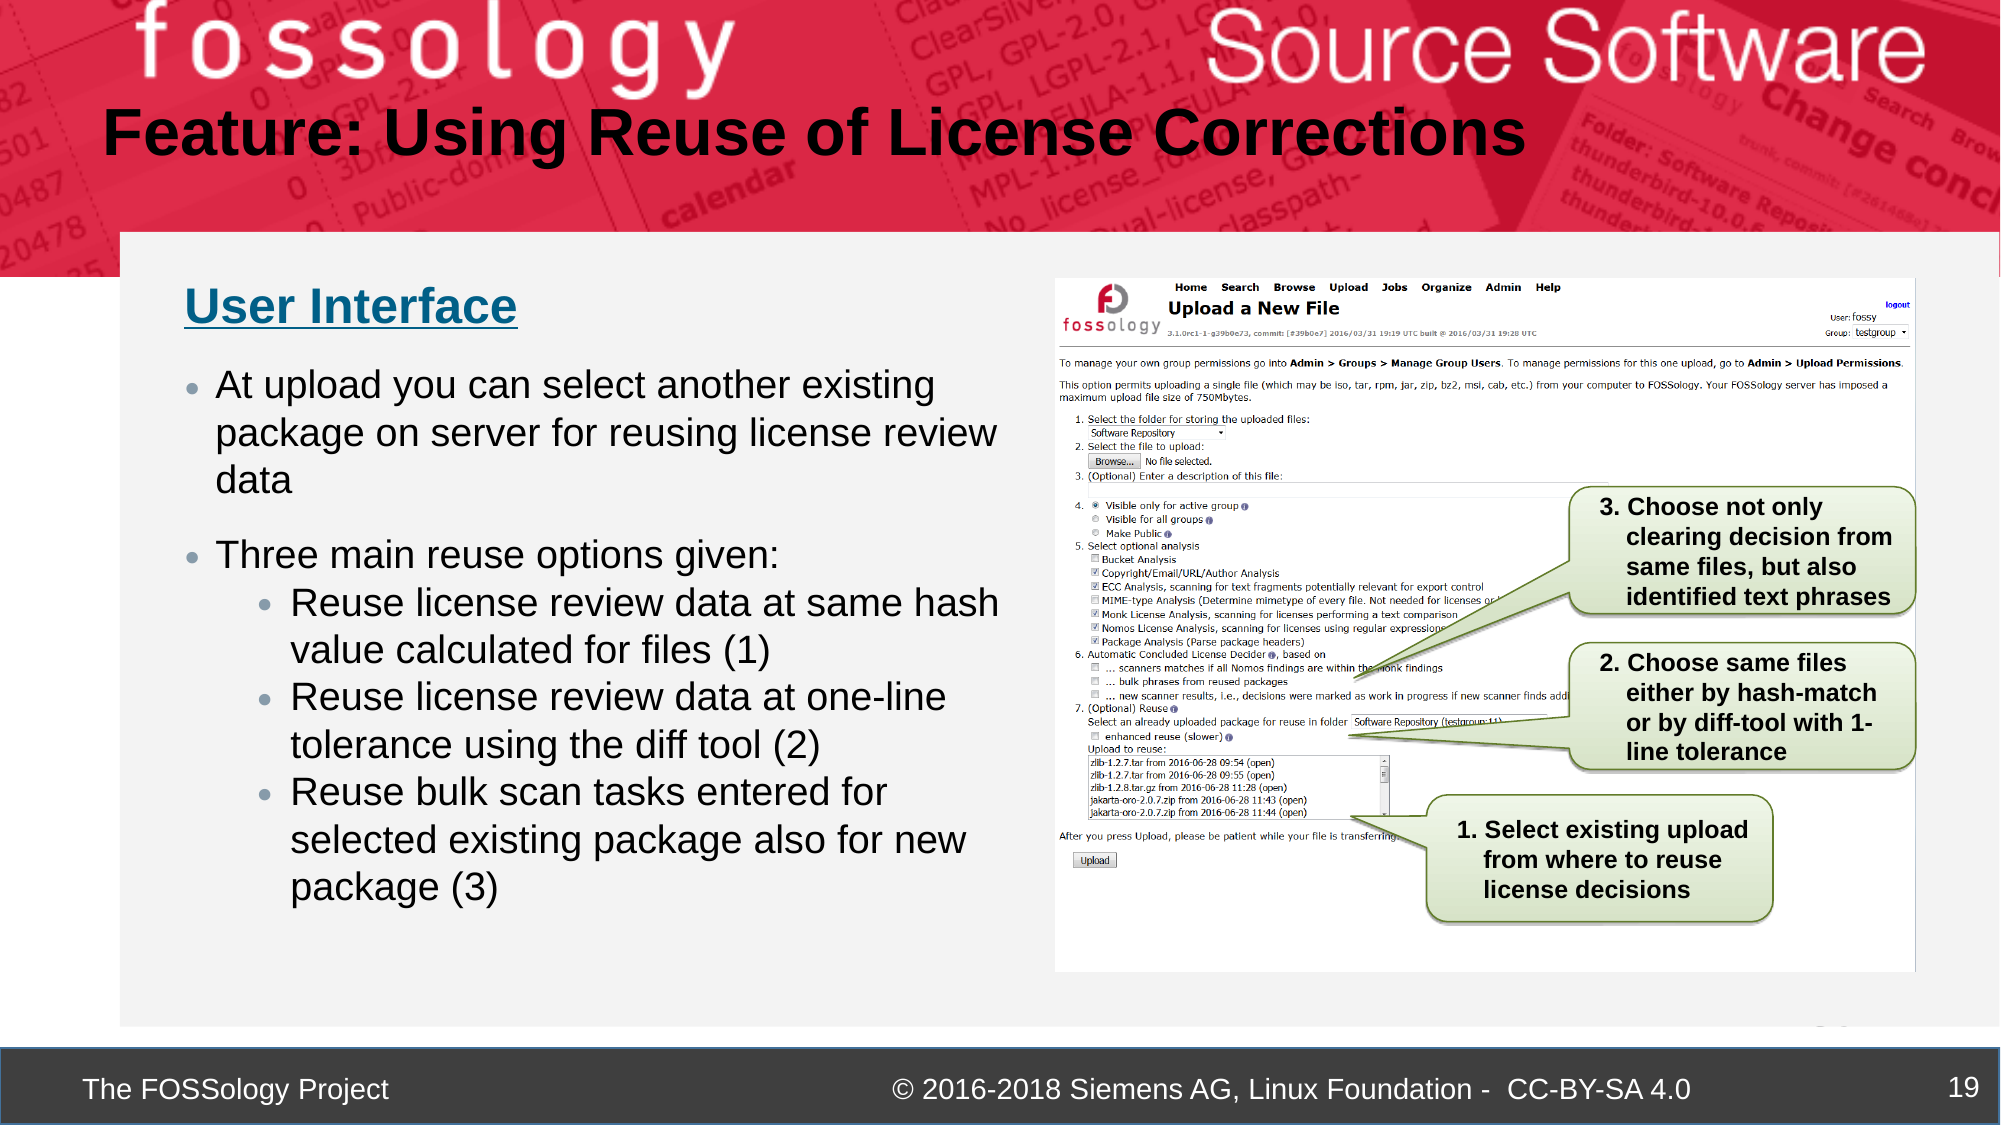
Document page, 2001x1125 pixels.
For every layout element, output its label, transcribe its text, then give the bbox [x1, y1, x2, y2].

text_box [119, 231, 2000, 1027]
picture [0, 0, 2001, 277]
text_box User Interface [184, 278, 613, 329]
text_box 1. Select existing upload from where to reuse license decisions [1350, 794, 1774, 922]
picture [1055, 278, 1916, 972]
text_box 2. Choose same files either by hash-match or by diff-tool with 1-line tolerance [1348, 642, 1916, 770]
text_box 3. Choose not only clearing decision from same files, but also identified text phrases [1353, 486, 1916, 678]
text_box Feature: Using Reuse of License Corrections [0, 0, 2000, 208]
text_box At upload you can select another existing package on server for reusing license review data Three main reuse options given: Reuse license review data at same hash value calculated for files (1) Reuse license review data at one-line tolerance using the diff tool (2) Reuse bulk scan tasks entered for selected existing package also for new package (3) [179, 359, 1027, 790]
